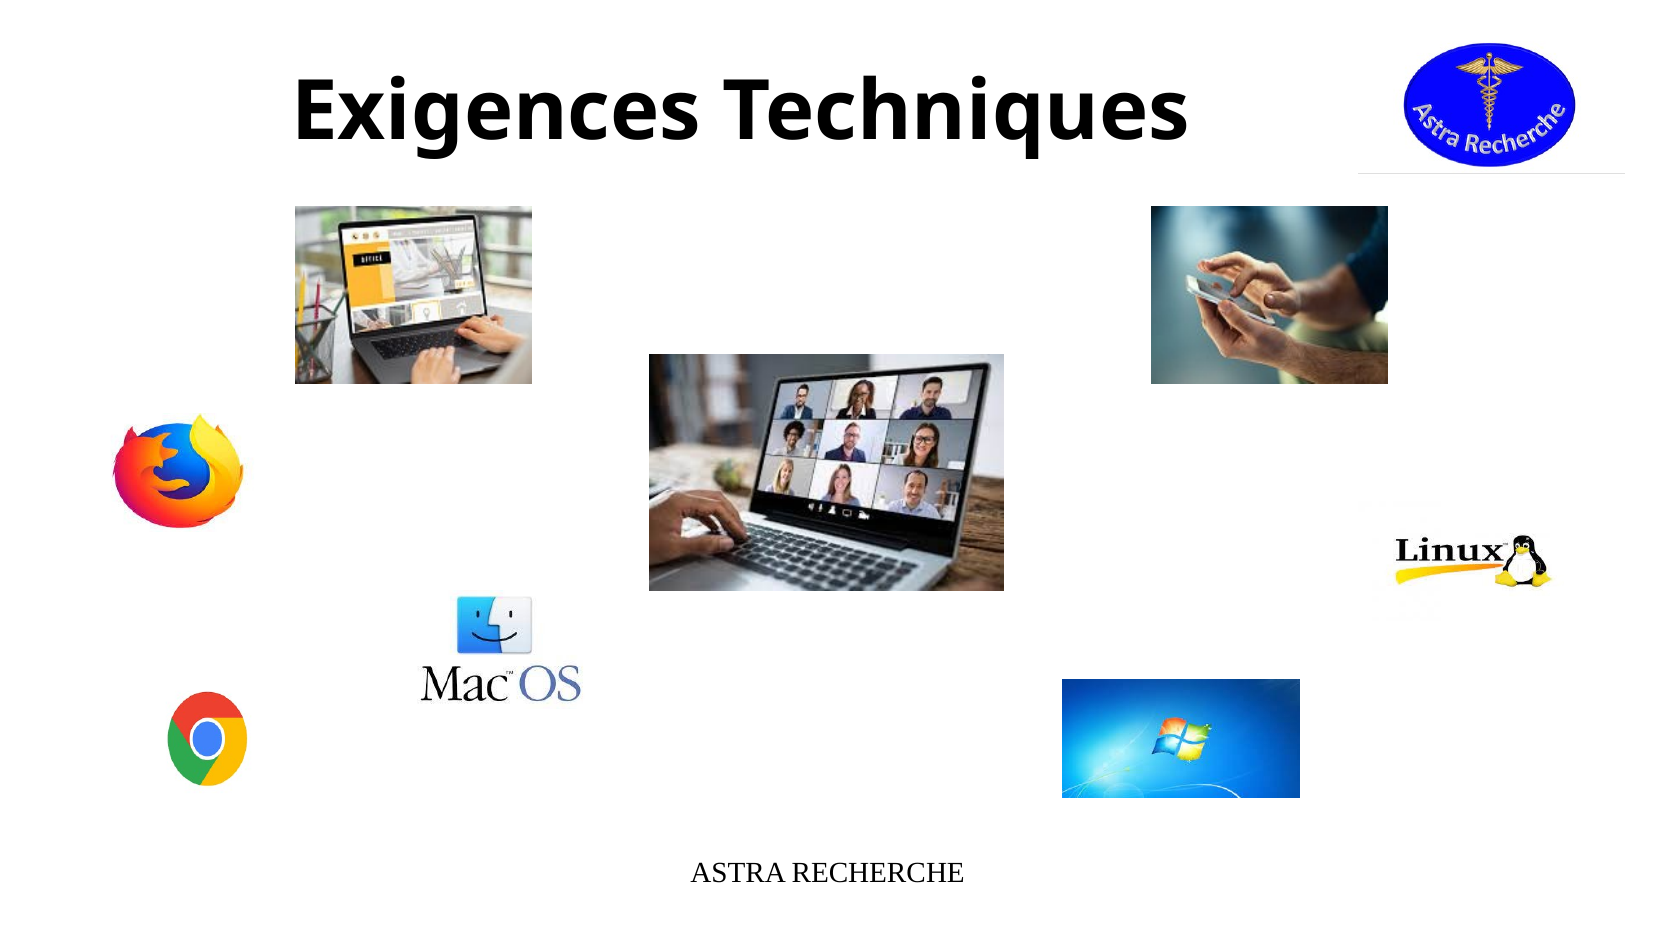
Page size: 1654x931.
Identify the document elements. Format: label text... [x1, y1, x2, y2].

picture [1365, 29, 1625, 178]
picture [1062, 679, 1300, 798]
picture [383, 590, 621, 709]
picture [118, 679, 296, 798]
picture [1358, 501, 1595, 621]
picture [649, 354, 1004, 591]
picture [59, 413, 296, 532]
picture [1062, 791, 1071, 798]
title Exigences Techniques [118, 29, 1365, 185]
picture [1151, 206, 1388, 384]
picture [295, 206, 532, 384]
